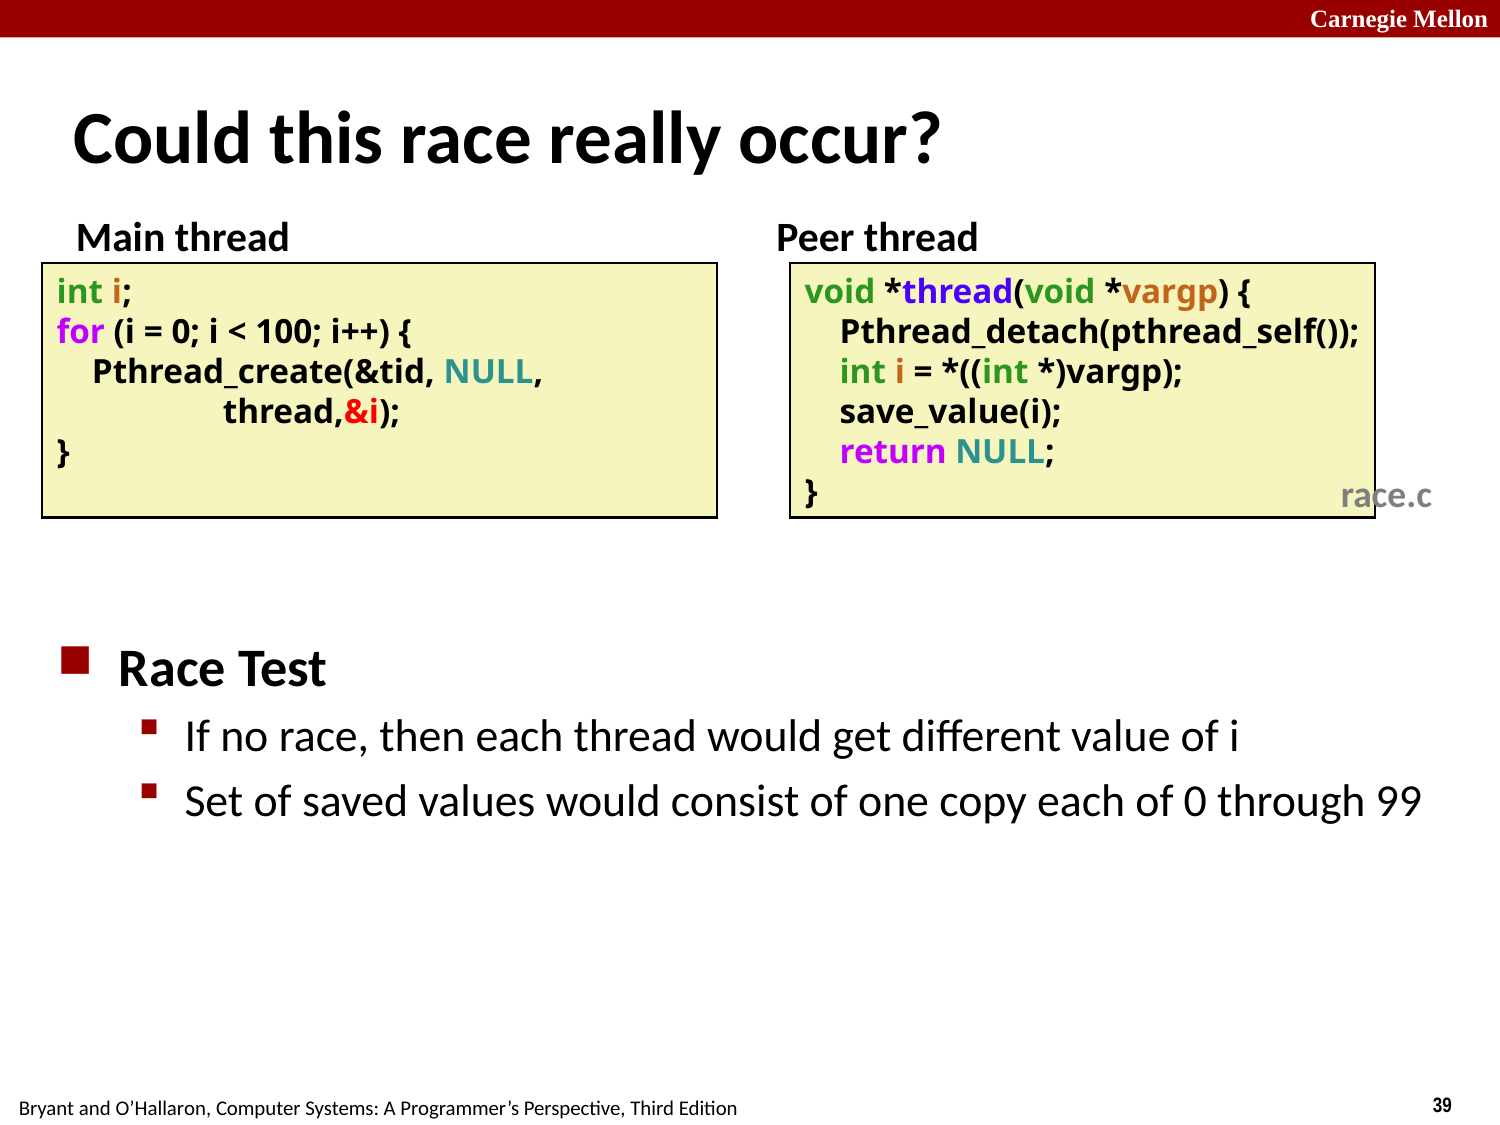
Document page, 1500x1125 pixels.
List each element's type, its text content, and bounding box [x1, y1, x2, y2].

title Could this race really occur? [58, 71, 1304, 197]
text_box Peer thread [761, 202, 995, 268]
text_box void *thread(void *vargp) { Pthread_detach(pthread_self()); int i = *((int *)vargp); save_value(i); return NULL; } [789, 263, 1375, 518]
text_box int i; for (i = 0; i < 100; i++) { Pthread_create(&tid, NULL, thread,&i); } [41, 263, 717, 518]
text_box Main thread [61, 202, 306, 268]
text_box race.c [1326, 462, 1448, 523]
list Race Test If no race, then each thread would get different value of i Set of saved values would consist of one copy each of 0 through 99 [47, 624, 1450, 841]
